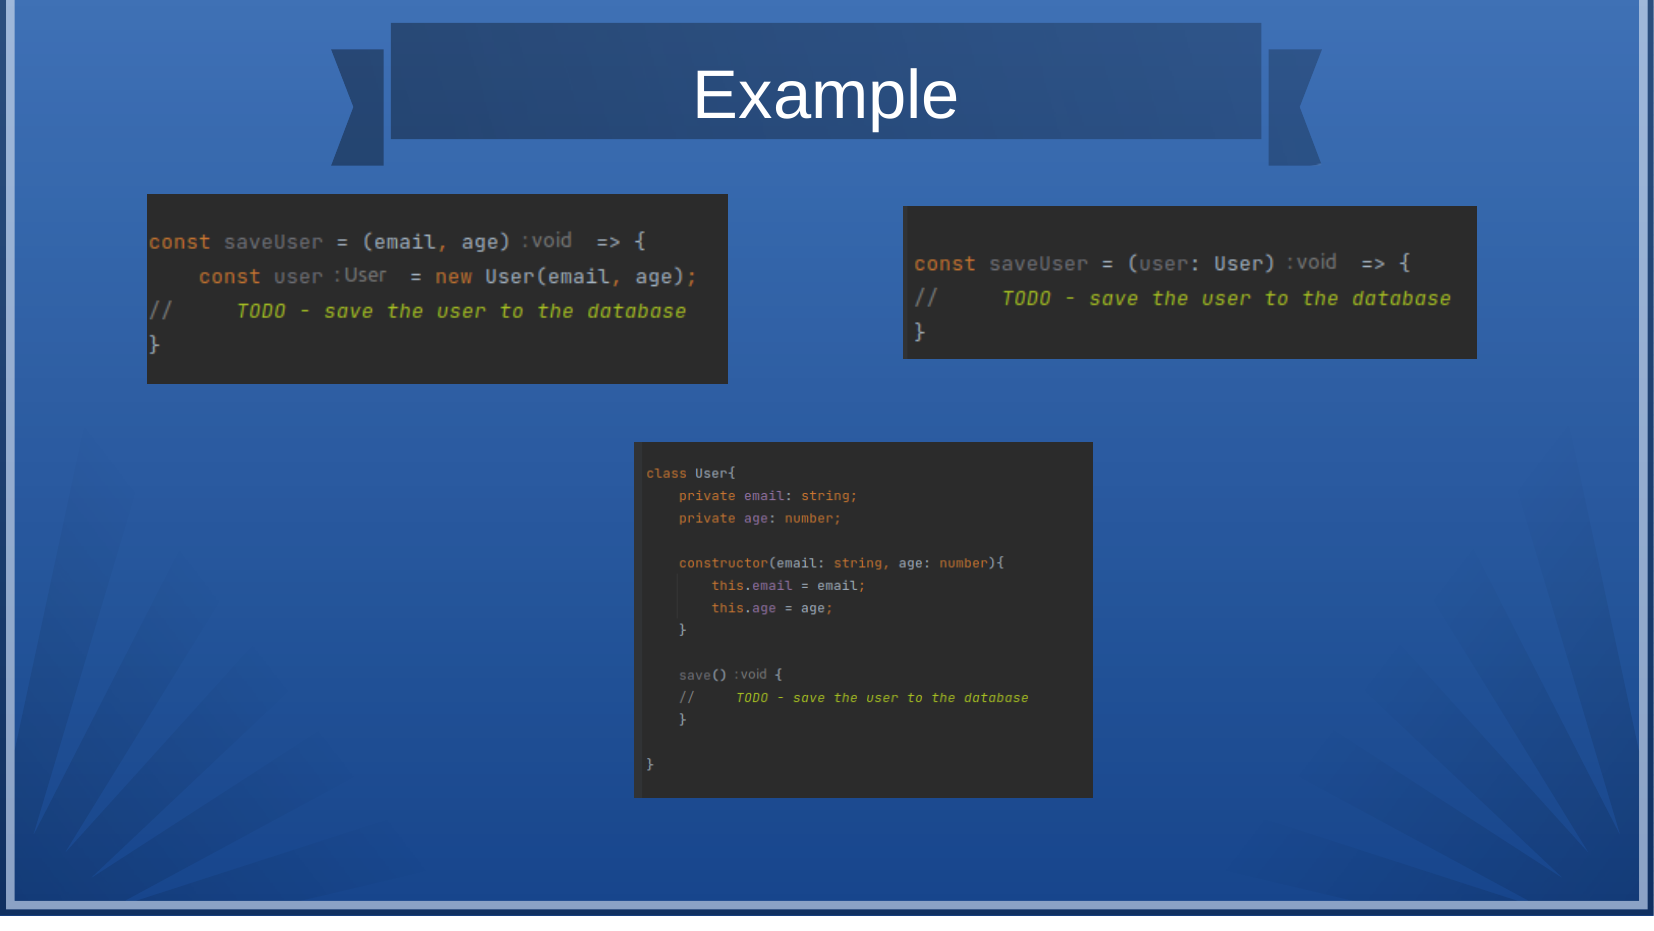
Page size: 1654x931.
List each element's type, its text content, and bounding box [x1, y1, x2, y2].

picture [634, 442, 1093, 798]
picture [147, 194, 728, 384]
picture [903, 206, 1477, 359]
title Example [389, 35, 1264, 154]
